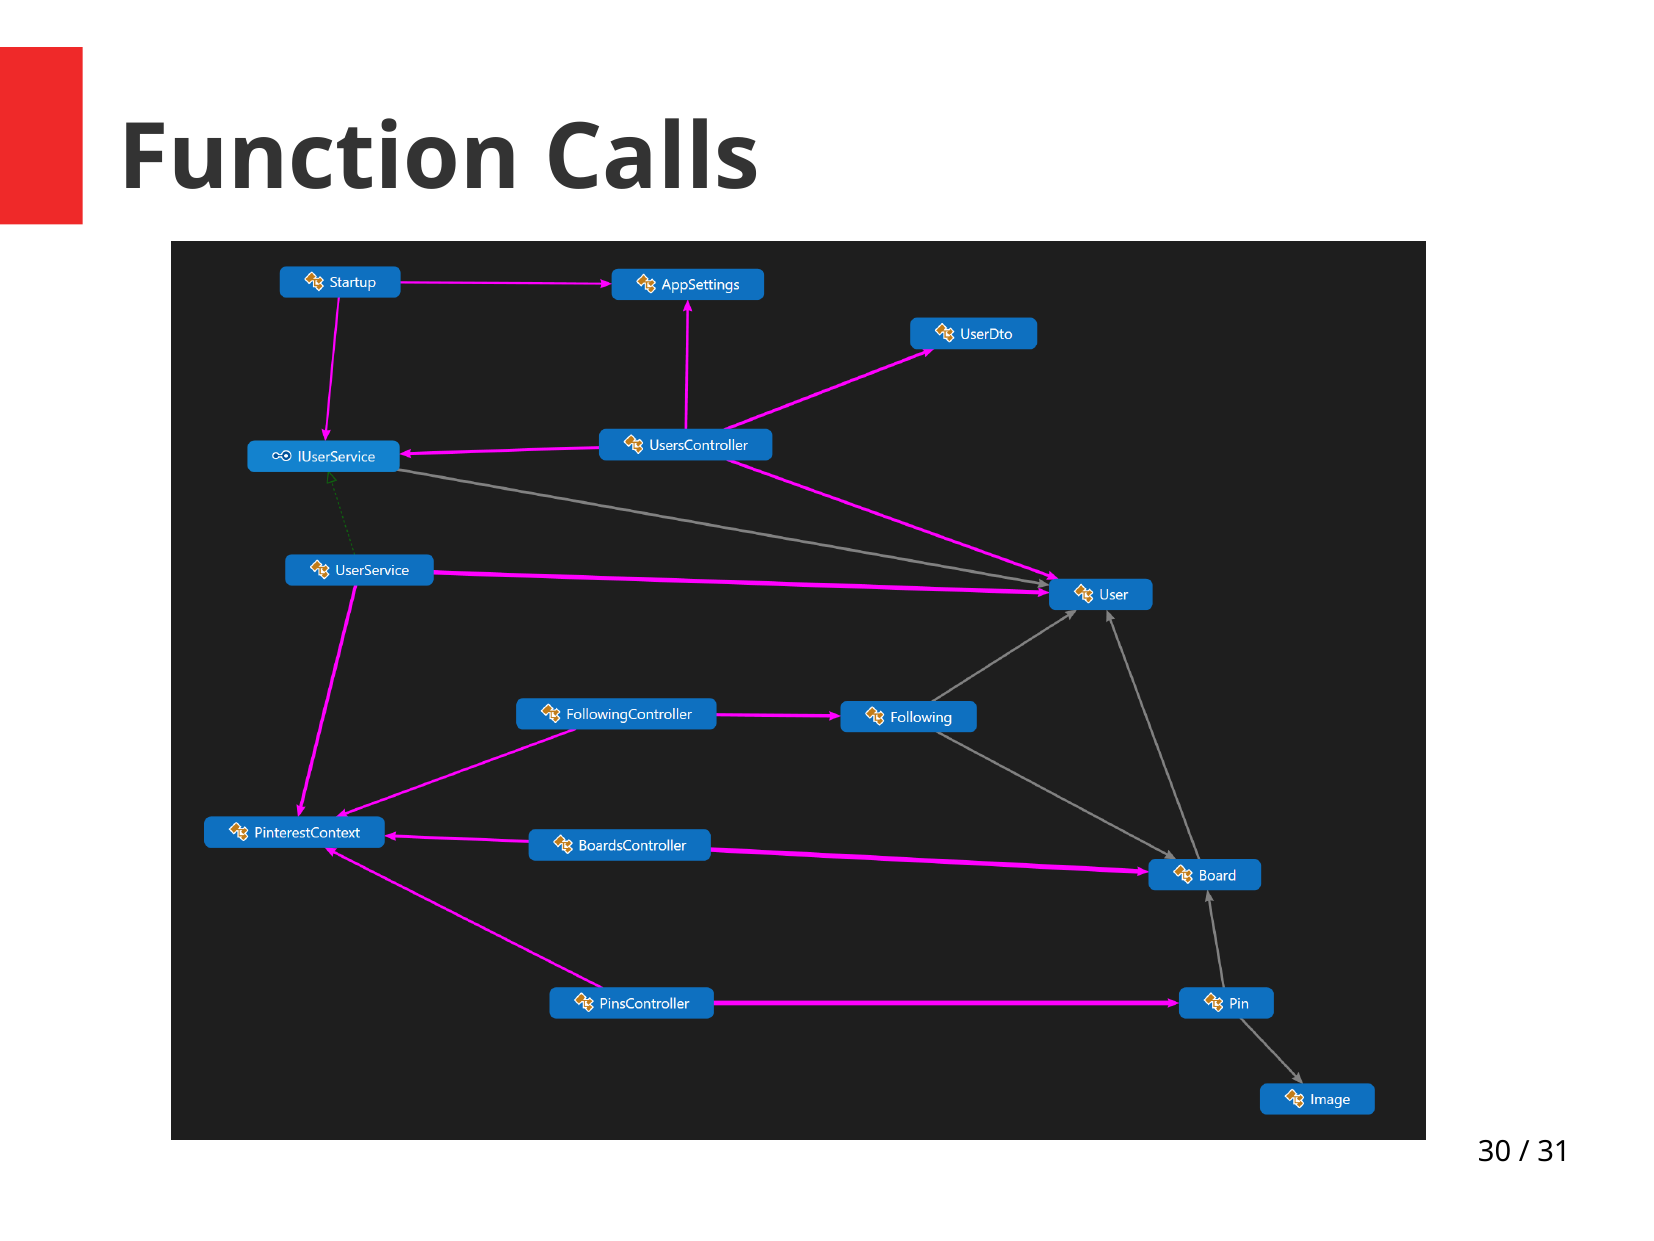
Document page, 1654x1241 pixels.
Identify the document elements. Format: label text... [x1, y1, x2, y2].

title Function Calls [118, 49, 1571, 257]
picture [171, 241, 1426, 1141]
